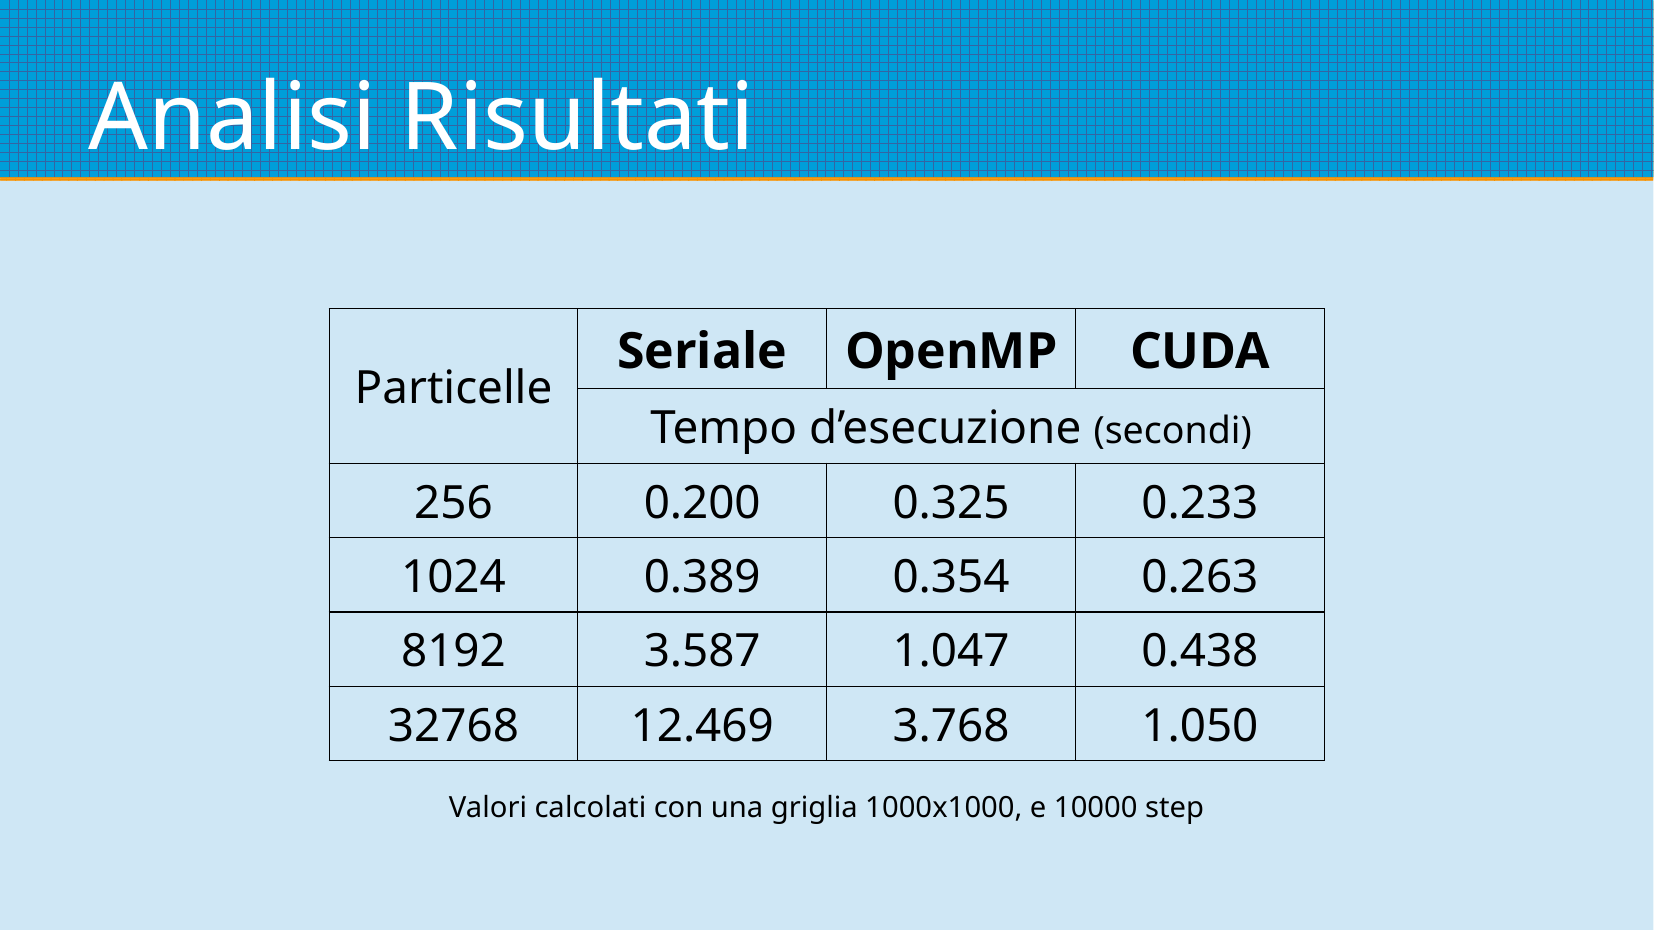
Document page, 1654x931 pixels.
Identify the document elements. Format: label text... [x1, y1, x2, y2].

title Analisi Risultati [88, 14, 1565, 178]
table_cell 1024 [330, 538, 577, 611]
table_cell 3.768 [827, 687, 1075, 750]
table_cell 0.200 [578, 464, 826, 537]
table_header CUDA [1076, 309, 1324, 388]
table_cell 3.587 [578, 613, 826, 686]
table_header Seriale [578, 309, 826, 388]
table_cell 1.050 [1076, 687, 1324, 750]
table_cell 0.233 [1076, 464, 1324, 537]
table_cell 0.325 [827, 464, 1075, 537]
table_cell 8192 [330, 613, 577, 686]
table_cell 0.354 [827, 538, 1075, 611]
table_cell Tempo d’esecuzione (secondi) [578, 389, 1324, 463]
table_header Particelle [330, 309, 577, 463]
table_cell 0.438 [1076, 613, 1324, 686]
table_cell 0.263 [1076, 538, 1324, 611]
table_header OpenMP [827, 309, 1075, 388]
table_cell 0.389 [578, 538, 826, 611]
table_cell 256 [330, 464, 577, 537]
table_cell 32768 [330, 687, 577, 750]
table_cell 12.469 [578, 687, 826, 750]
text_box Valori calcolati con una griglia 1000x1000, e 10000 step [320, 750, 1334, 863]
table_cell 1.047 [827, 613, 1075, 686]
